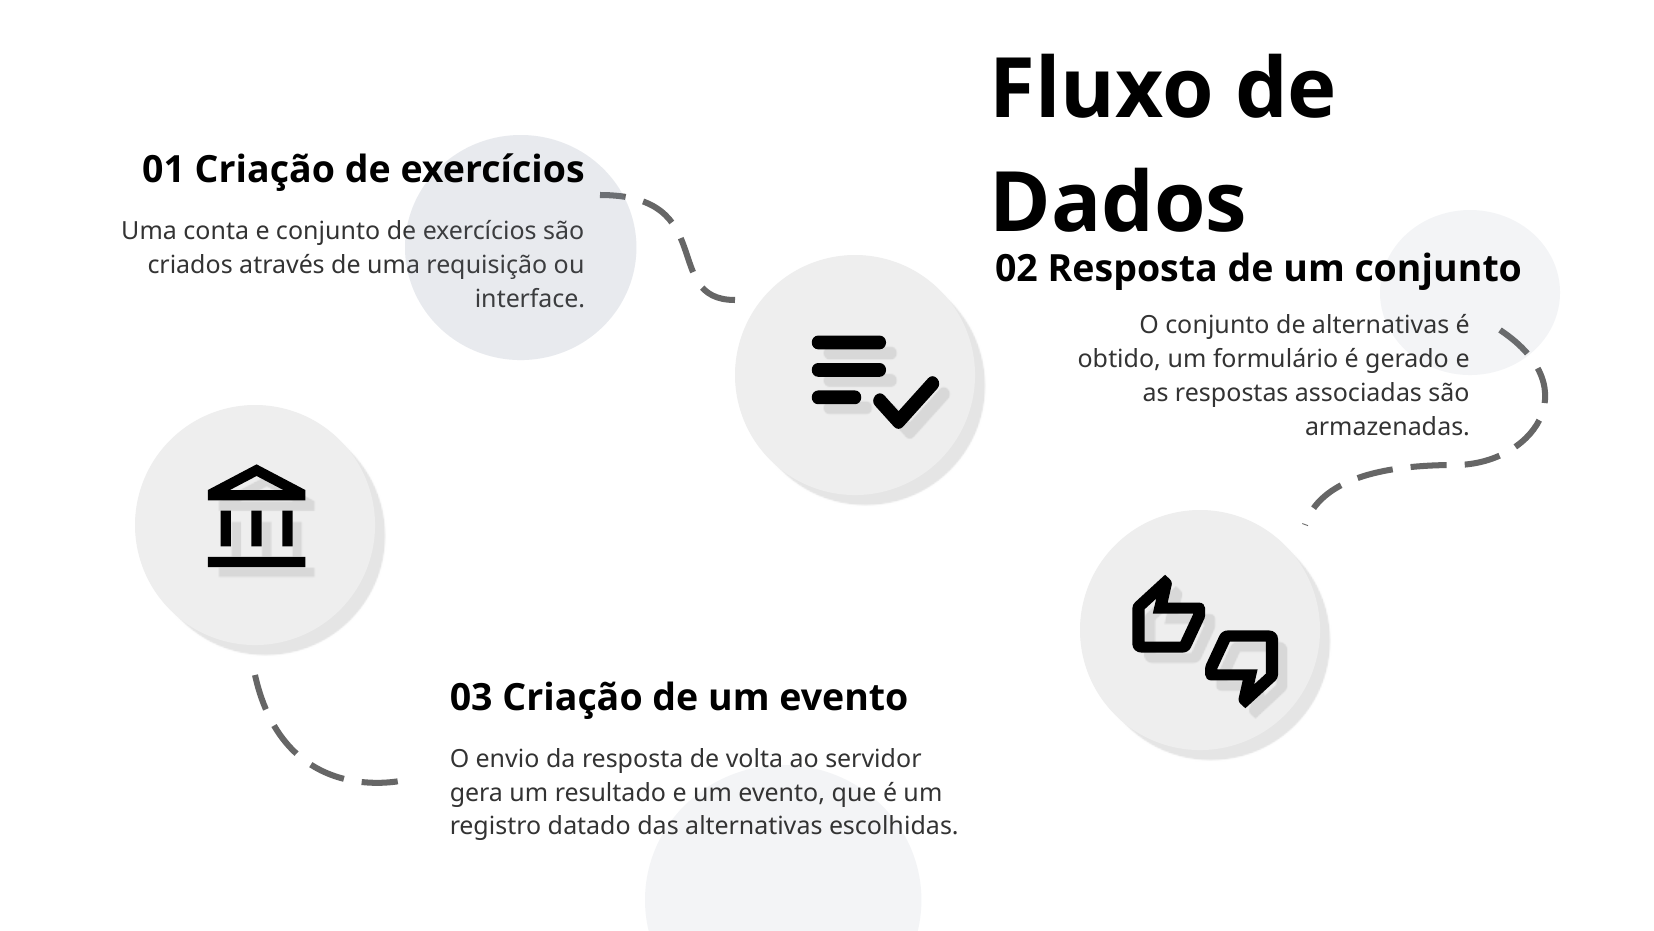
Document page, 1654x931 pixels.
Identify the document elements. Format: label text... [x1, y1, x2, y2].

text_box [405, 166, 637, 361]
text_box 02 Resposta de um conjunto [802, 234, 1538, 352]
text_box O conjunto de alternativas é obtido, um formulário é gerado e as respostas associadas são armazenadas. [1035, 352, 1486, 451]
text_box 01 Criação de exercícios [0, 135, 601, 237]
text_box Fluxo de Dados [975, 21, 1613, 151]
picture [796, 291, 952, 463]
picture [1129, 572, 1282, 712]
text_box O envio da resposta de volta ao servidor gera um resultado e um evento, que é um registro datado das alternativas escolhidas. [435, 781, 991, 856]
text_box Uma conta e conjunto de exercícios são criados através de uma requisição ou interface. [29, 237, 601, 367]
text_box 03 Criação de um evento [435, 662, 1051, 781]
picture [195, 456, 324, 586]
